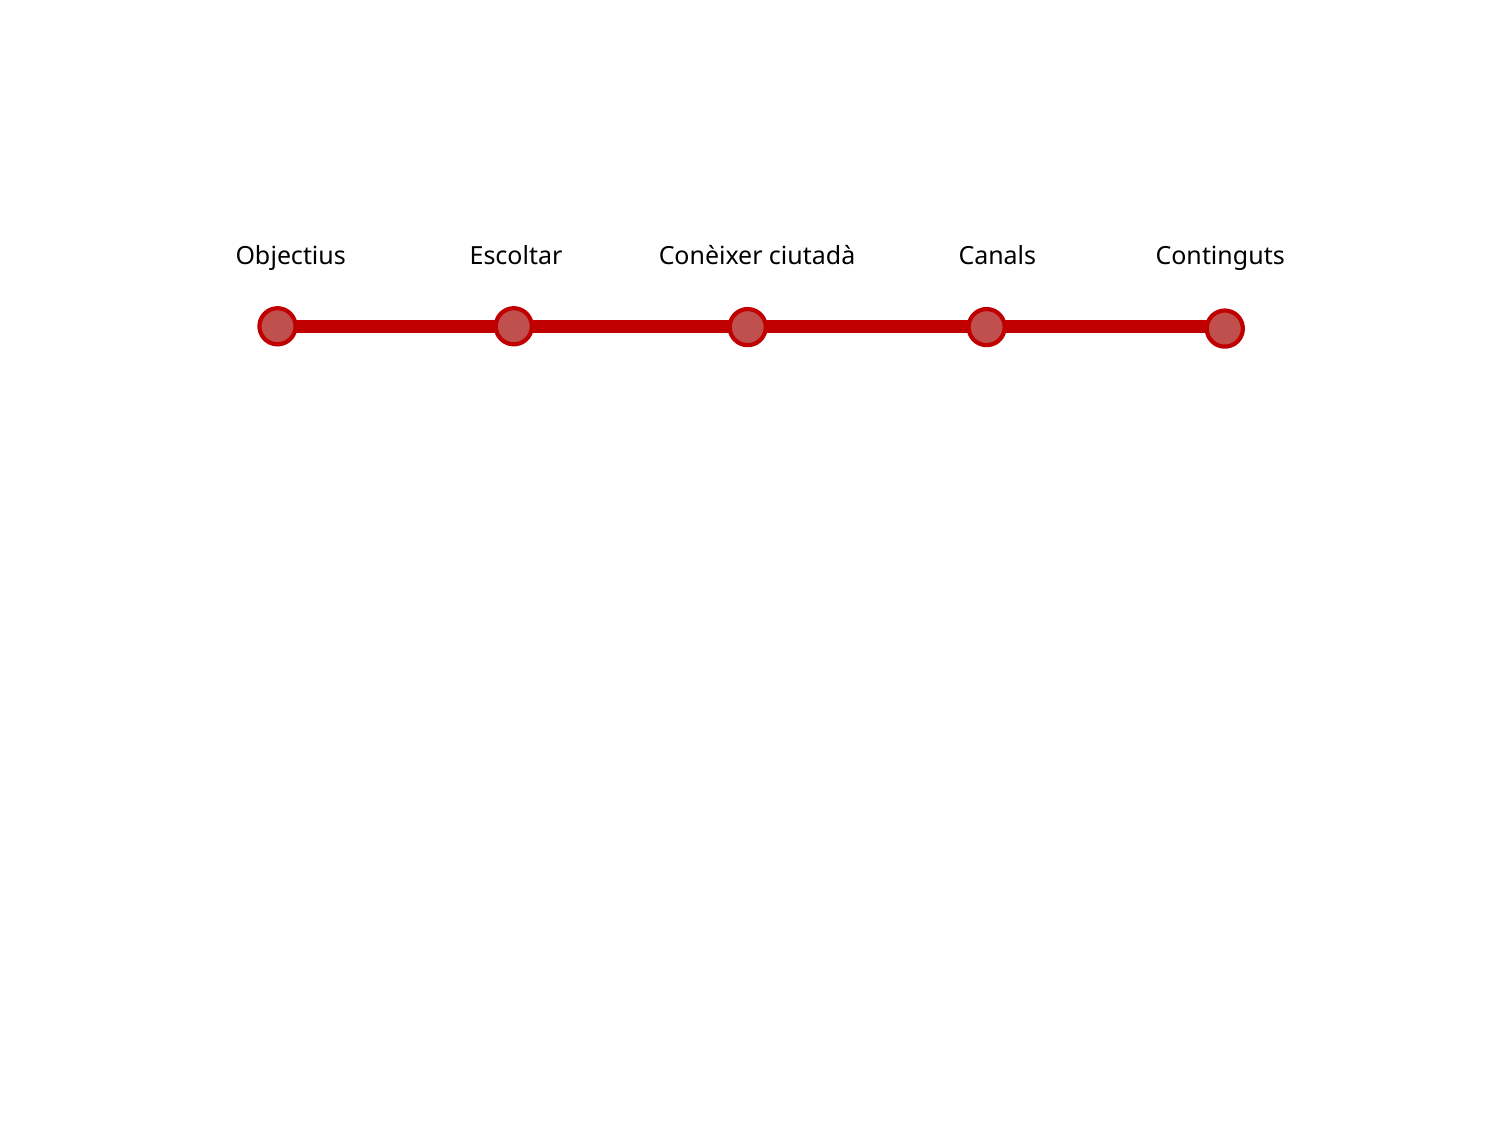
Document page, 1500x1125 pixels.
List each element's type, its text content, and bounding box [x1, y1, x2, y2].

text_box Canals [943, 231, 1058, 278]
text_box [968, 309, 1005, 346]
text_box Conèixer ciutadà [643, 231, 894, 278]
text_box Escoltar [454, 231, 586, 278]
text_box [1206, 310, 1243, 347]
text_box [495, 308, 532, 345]
text_box [729, 309, 766, 346]
text_box Continguts [1140, 231, 1309, 278]
text_box [259, 308, 296, 345]
text_box Objectius [220, 231, 371, 278]
